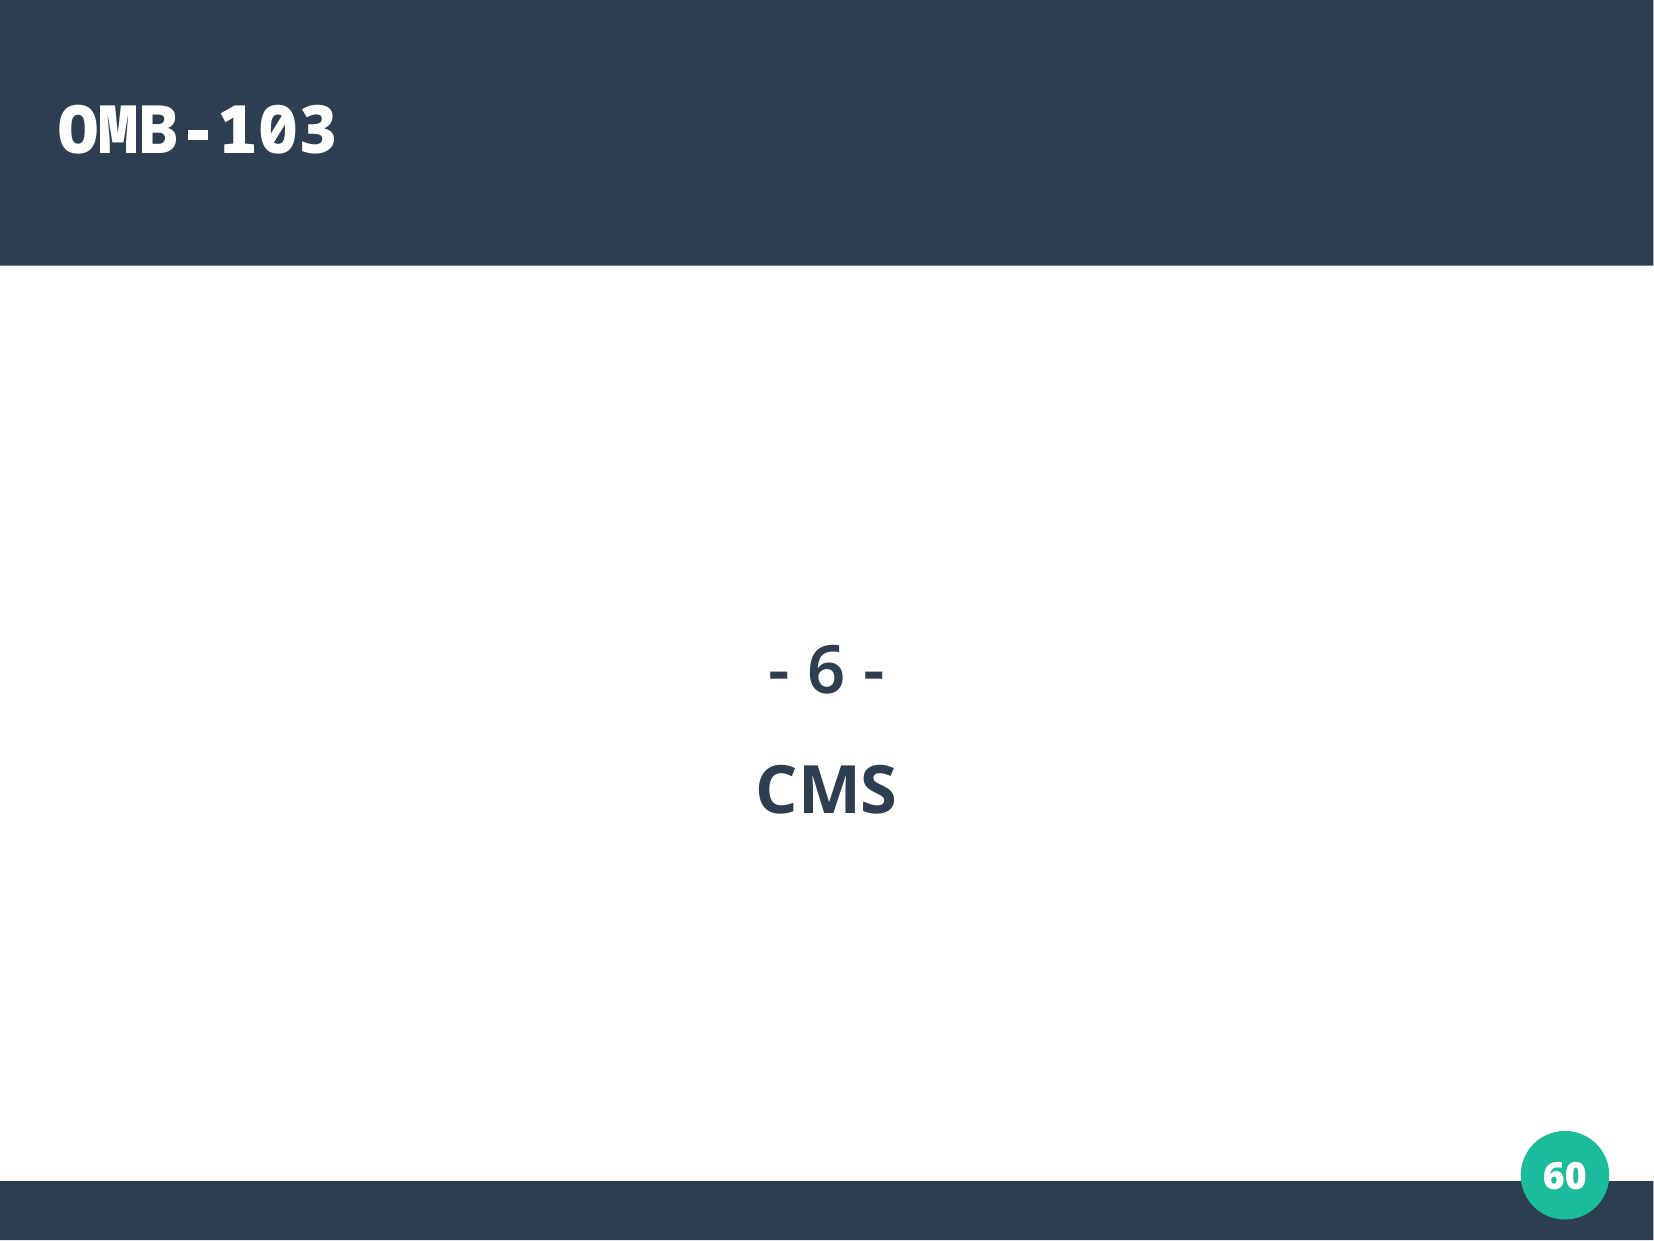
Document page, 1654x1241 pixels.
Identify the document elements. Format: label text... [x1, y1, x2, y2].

list - 6 - CMS [0, 270, 1654, 1186]
title OMB-103 [59, 49, 1595, 207]
